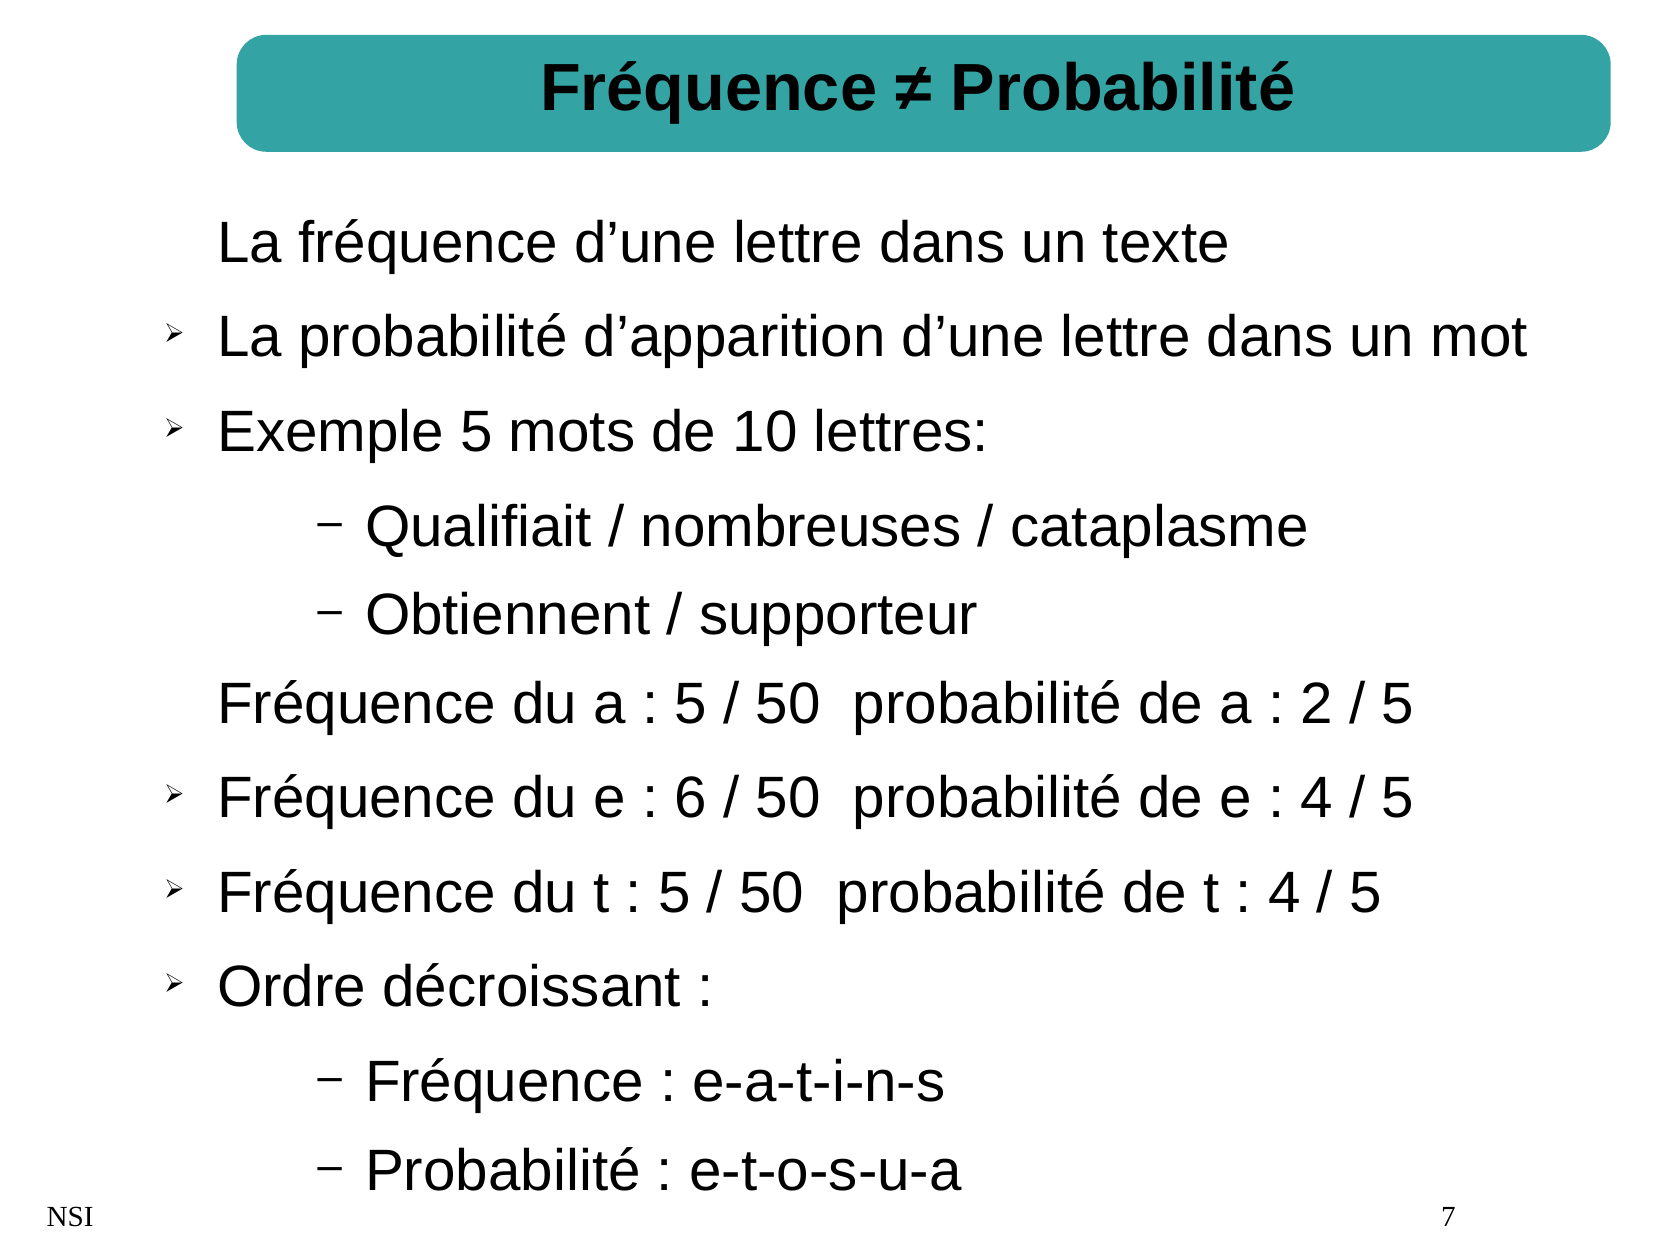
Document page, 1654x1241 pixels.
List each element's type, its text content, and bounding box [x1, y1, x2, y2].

list La fréquence d’une lettre dans un texte La probabilité d’apparition d’une lettre dans un mot Exemple 5 mots de 10 lettres: Qualifiait / nombreuses / cataplasme Obtiennent / supporteur Fréquence du a : 5 / 50 probabilité de a : 2 / 5 Fréquence du e : 6 / 50 probabilité de e : 4 / 5 Fréquence du t : 5 / 50 probabilité de t : 4 / 5 Ordre décroissant : Fréquence : e-a-t-i-n-s Probabilité : e-t-o-s-u-a [128, 209, 1587, 1241]
title Fréquence ≠ Probabilité [238, 37, 1598, 137]
